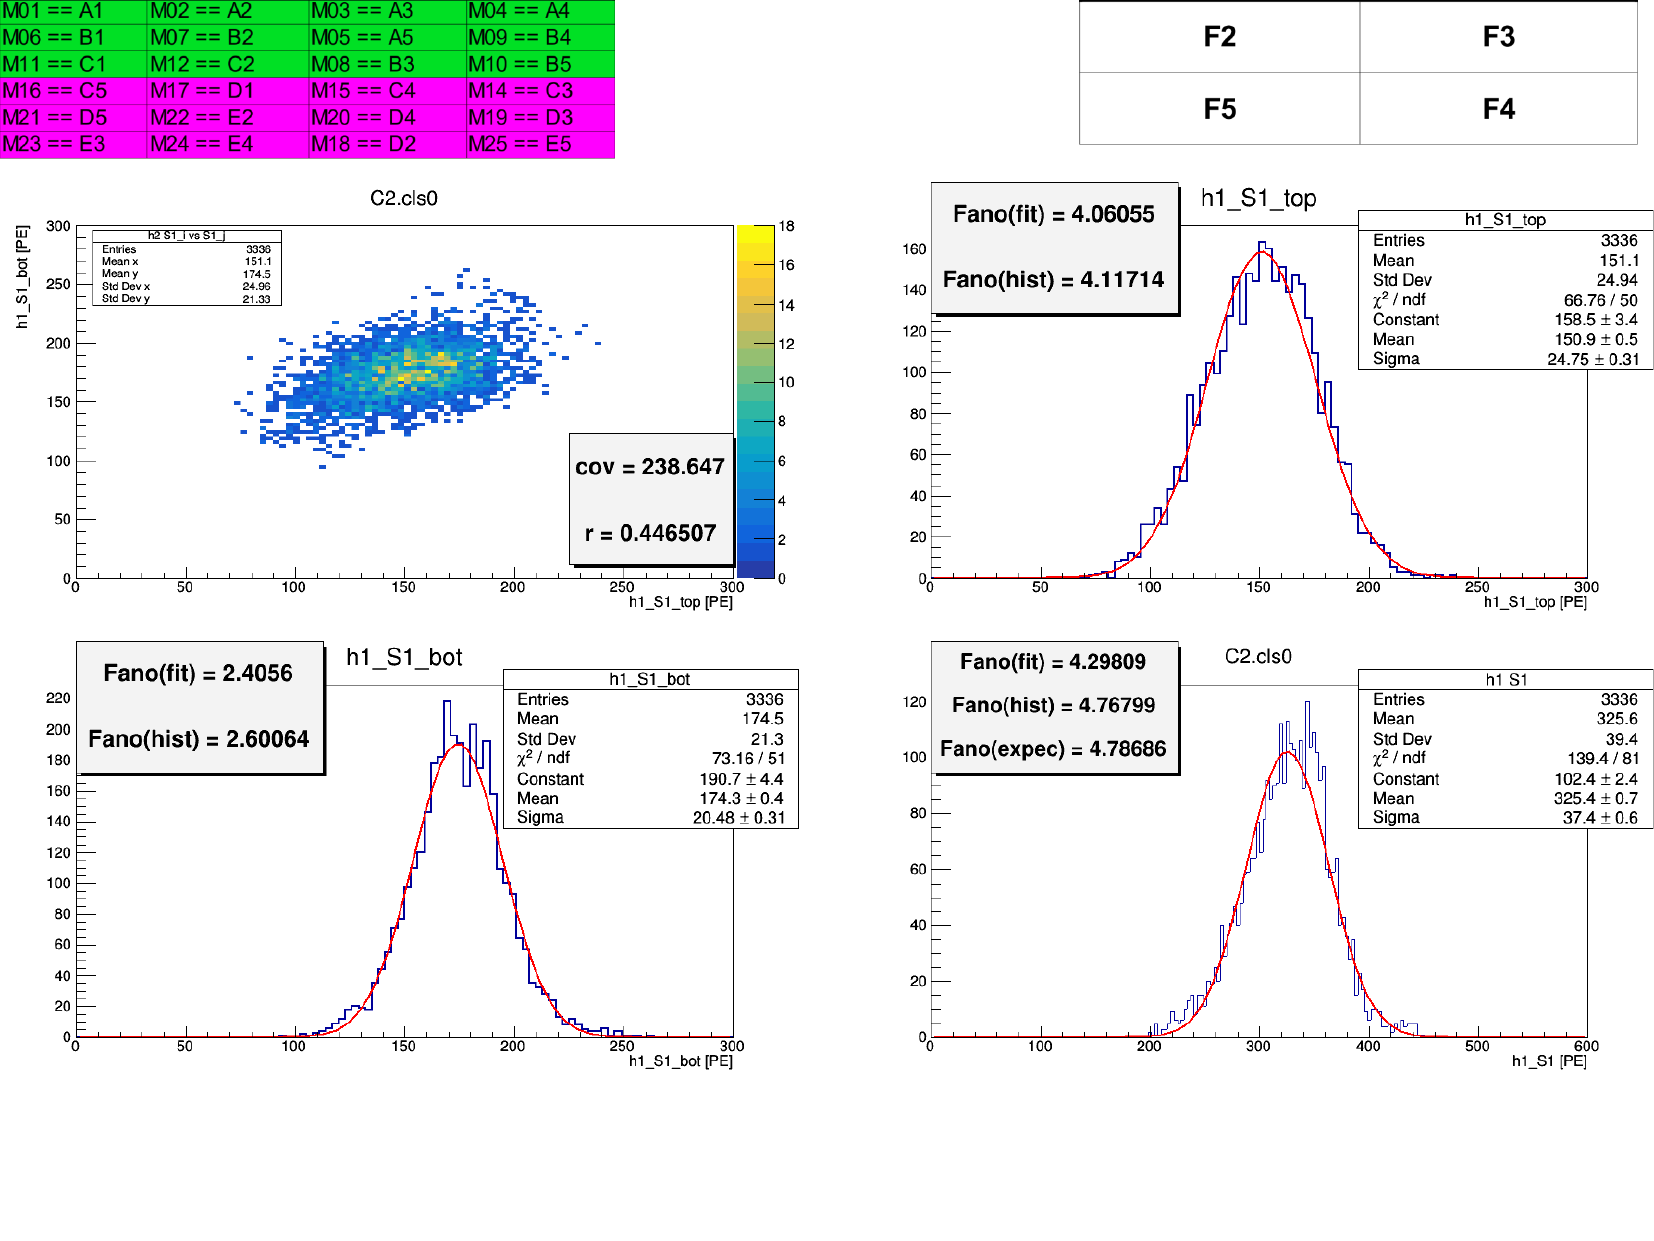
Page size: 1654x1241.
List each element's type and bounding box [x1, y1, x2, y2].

picture [1079, 0, 1638, 145]
picture [6, 174, 1654, 1073]
picture [0, 0, 615, 159]
